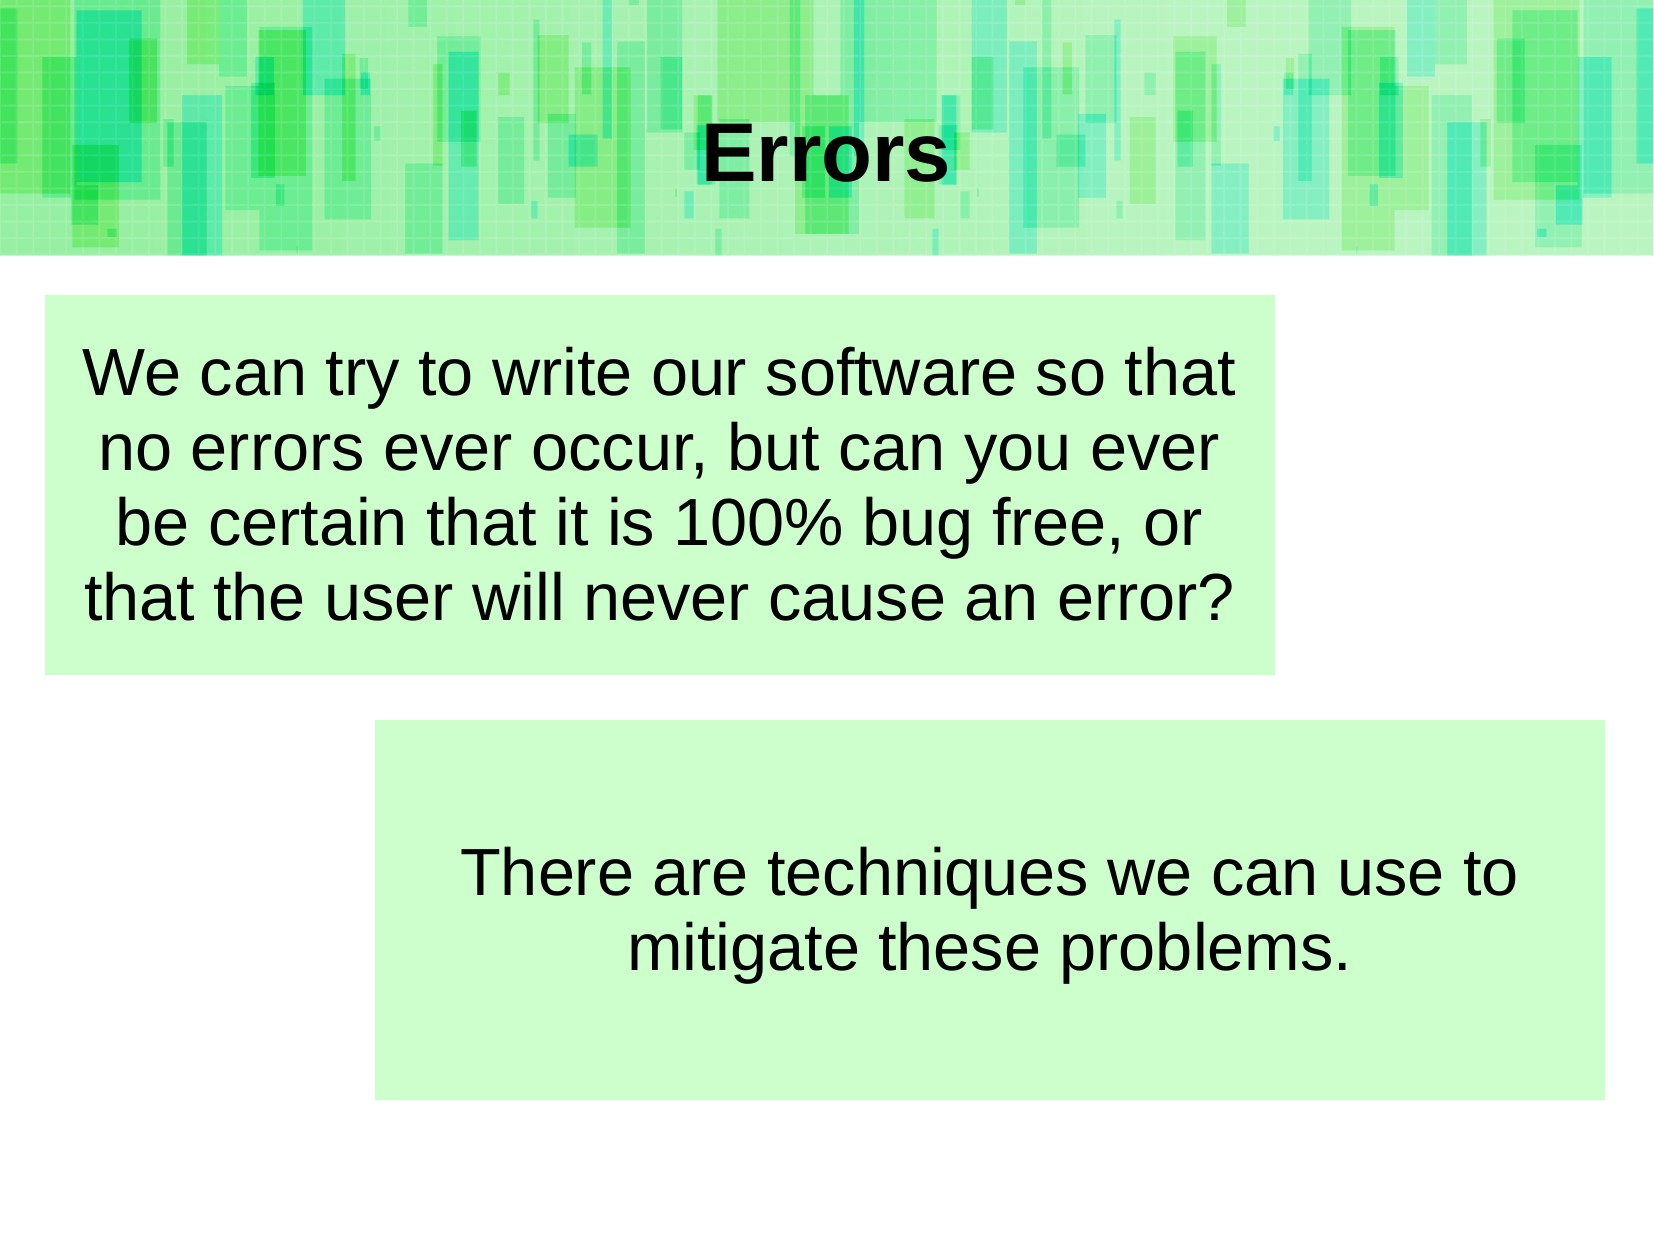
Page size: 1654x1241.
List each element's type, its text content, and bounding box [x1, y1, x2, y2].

text_box There are techniques we can use to mitigate these problems. [375, 720, 1606, 1101]
picture [0, 0, 1654, 1241]
title Errors [82, 49, 1571, 257]
text_box We can try to write our software so that no errors ever occur, but can you ever be certain that it is 100% bug free, or that the user will never cause an error? [45, 294, 1276, 676]
